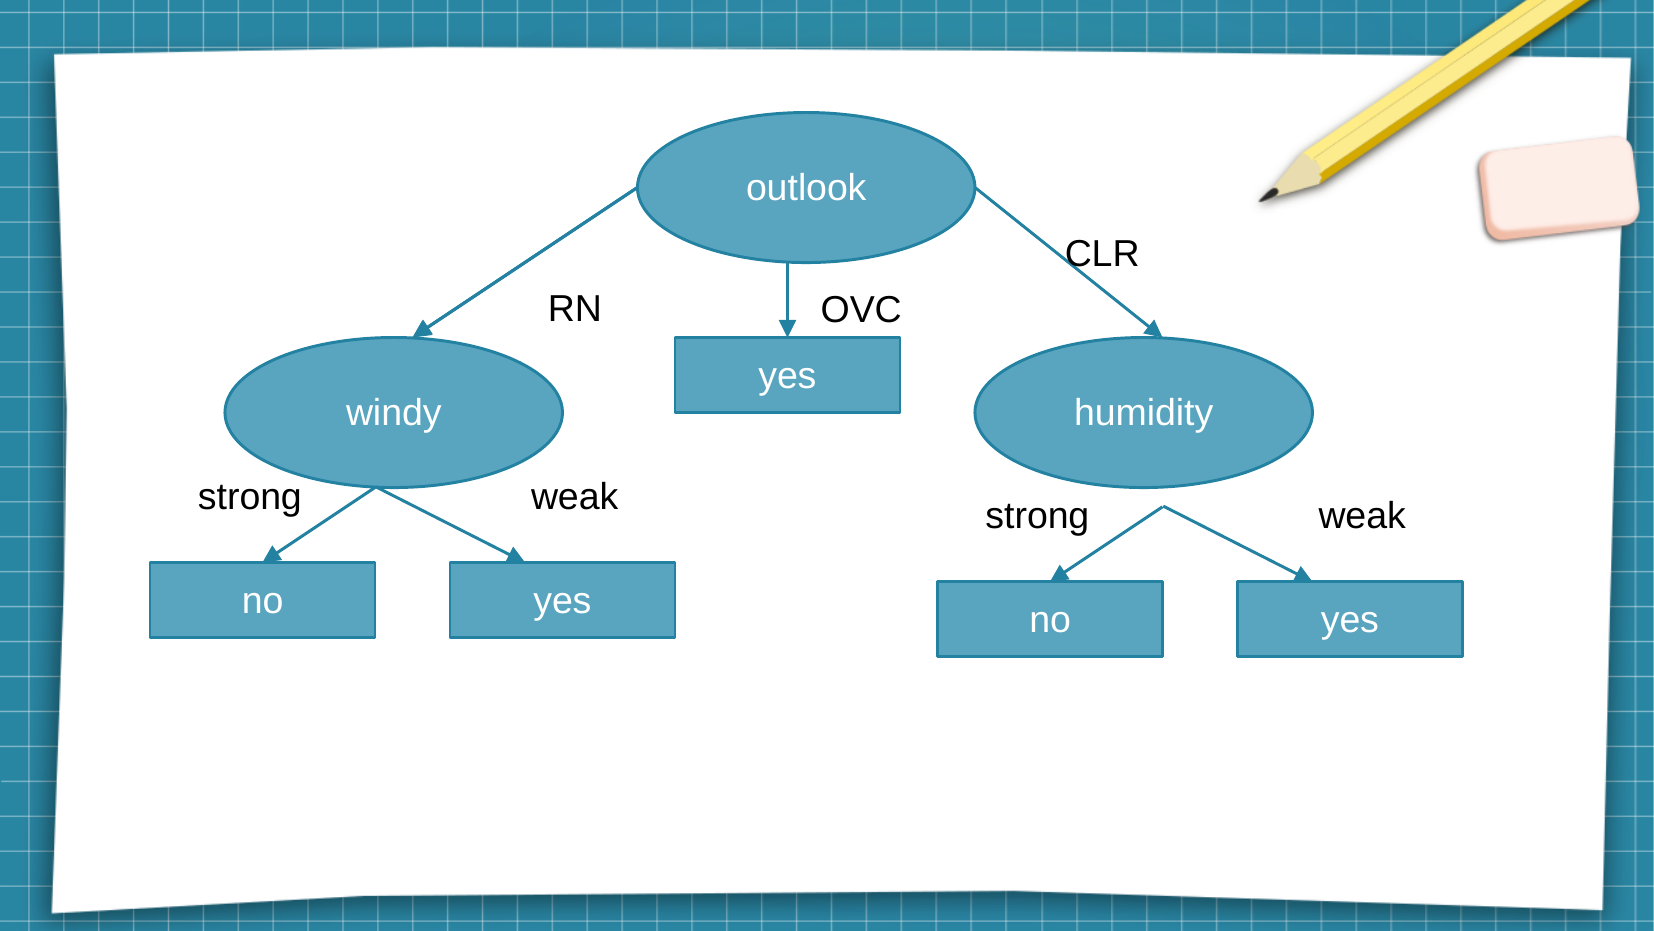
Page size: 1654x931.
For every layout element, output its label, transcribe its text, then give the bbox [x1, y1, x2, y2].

text_box RN [533, 279, 617, 337]
text_box OVC [805, 280, 917, 338]
text_box humidity [974, 337, 1313, 488]
text_box CLR [1050, 225, 1155, 282]
text_box no [150, 562, 376, 638]
picture [0, 0, 1654, 931]
text_box yes [1237, 581, 1463, 657]
text_box weak [1303, 487, 1421, 545]
text_box no [937, 581, 1163, 657]
text_box strong [970, 487, 1105, 545]
text_box weak [516, 468, 634, 526]
text_box strong [183, 468, 317, 526]
text_box outlook [637, 112, 975, 263]
text_box yes [675, 337, 901, 413]
text_box yes [450, 562, 676, 638]
text_box windy [224, 337, 563, 488]
